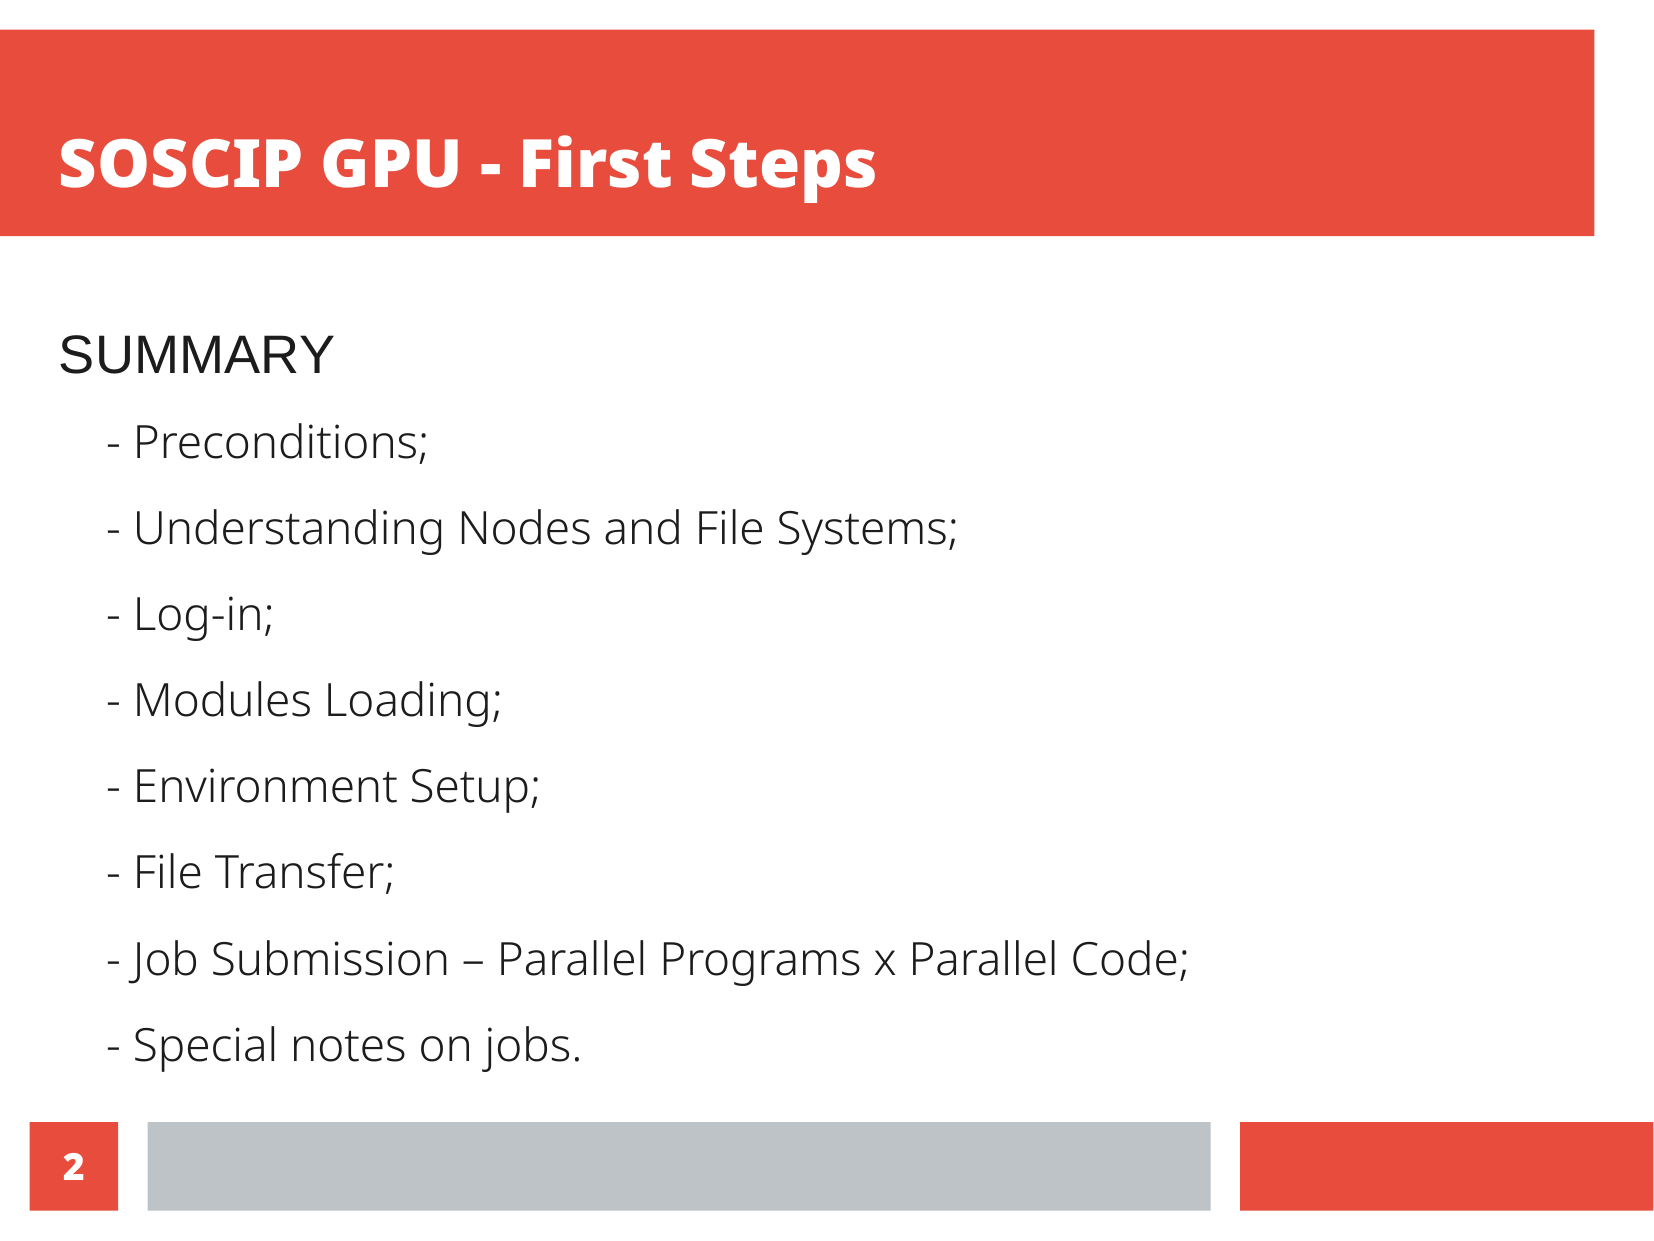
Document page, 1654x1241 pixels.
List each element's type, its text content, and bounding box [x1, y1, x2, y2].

list SUMMARY - Preconditions; - Understanding Nodes and File Systems; - Log-in; - Modules Loading; - Environment Setup; - File Transfer; - Job Submission – Parallel Programs x Parallel Code; - Special notes on jobs. [59, 324, 1565, 1093]
title SOSCIP GPU - First Steps [59, 59, 1595, 207]
